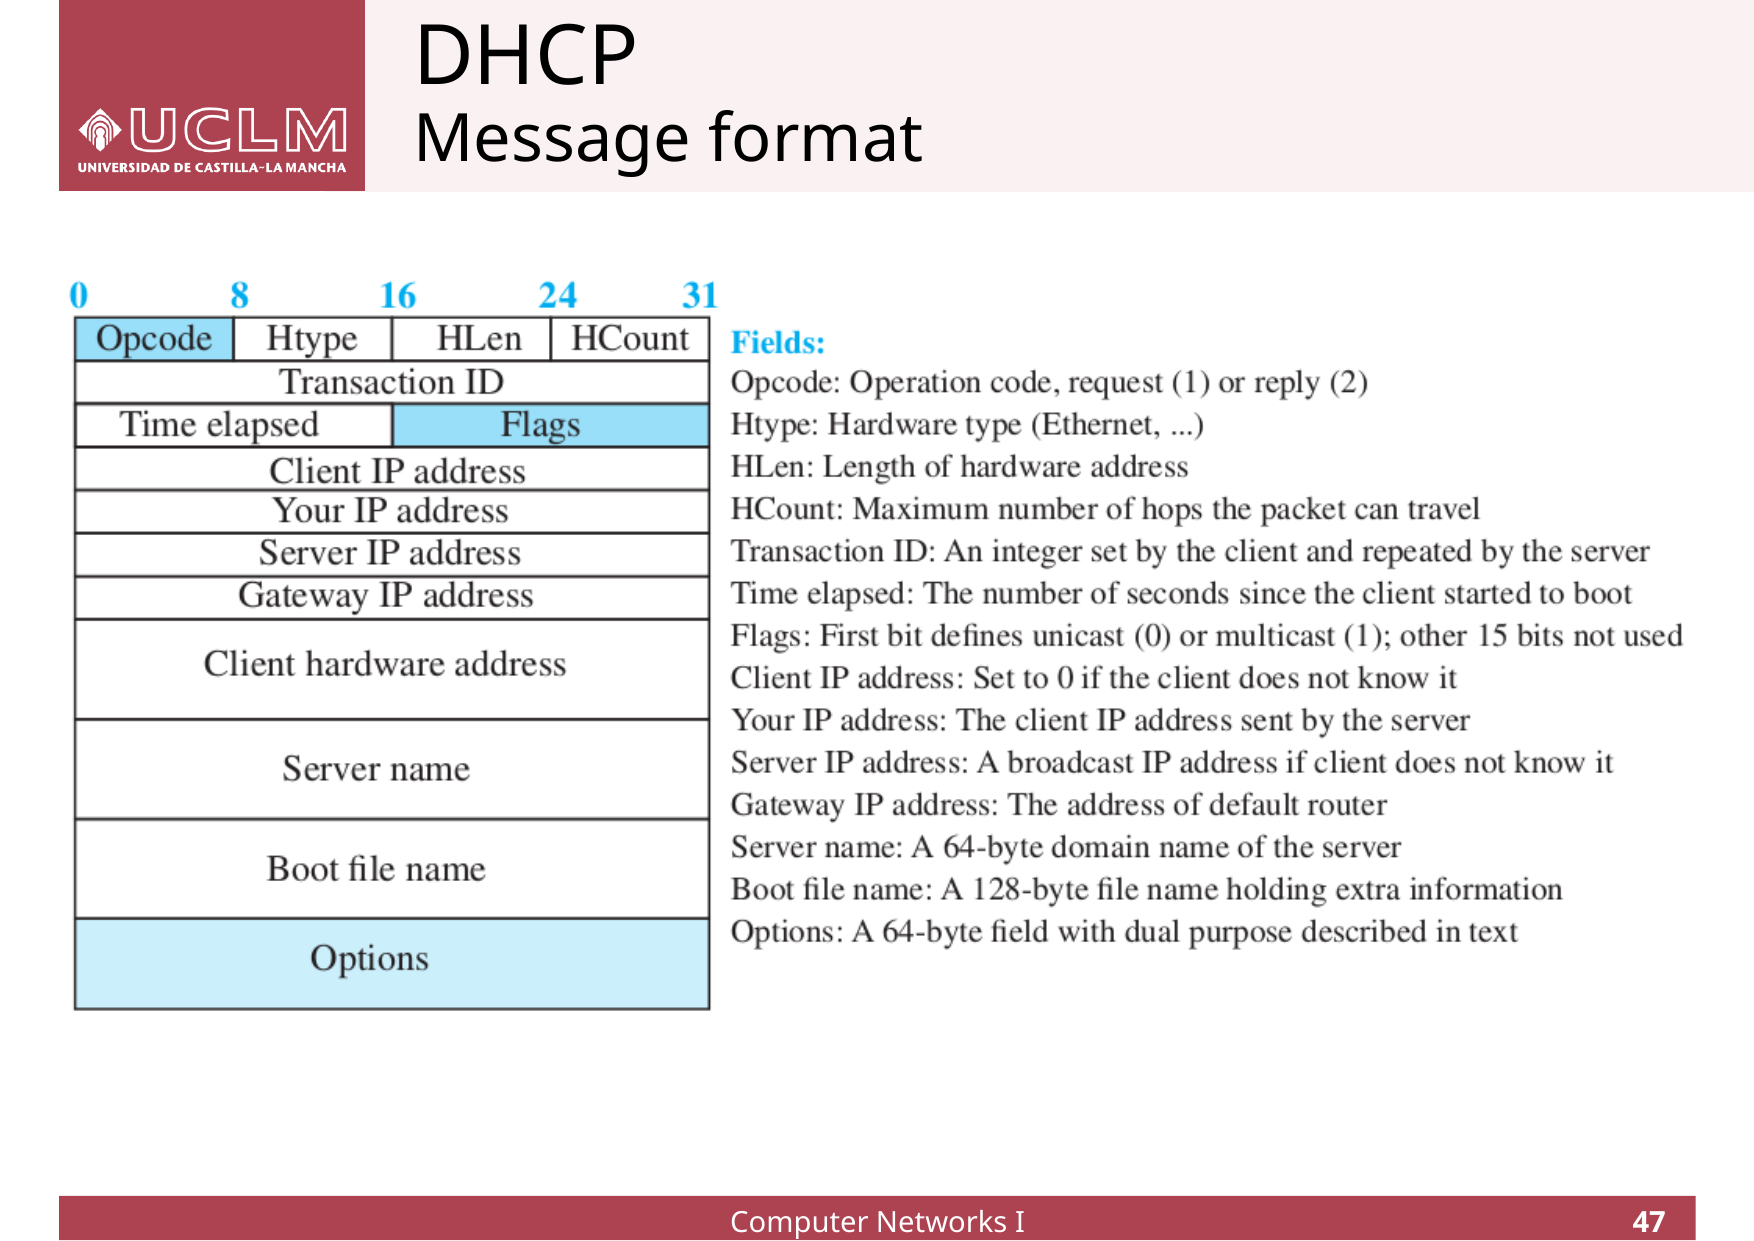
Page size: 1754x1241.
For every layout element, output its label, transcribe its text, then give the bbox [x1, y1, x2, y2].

picture [54, 261, 1719, 1036]
title DHCP Message format [413, 0, 1667, 198]
picture [59, 0, 365, 191]
